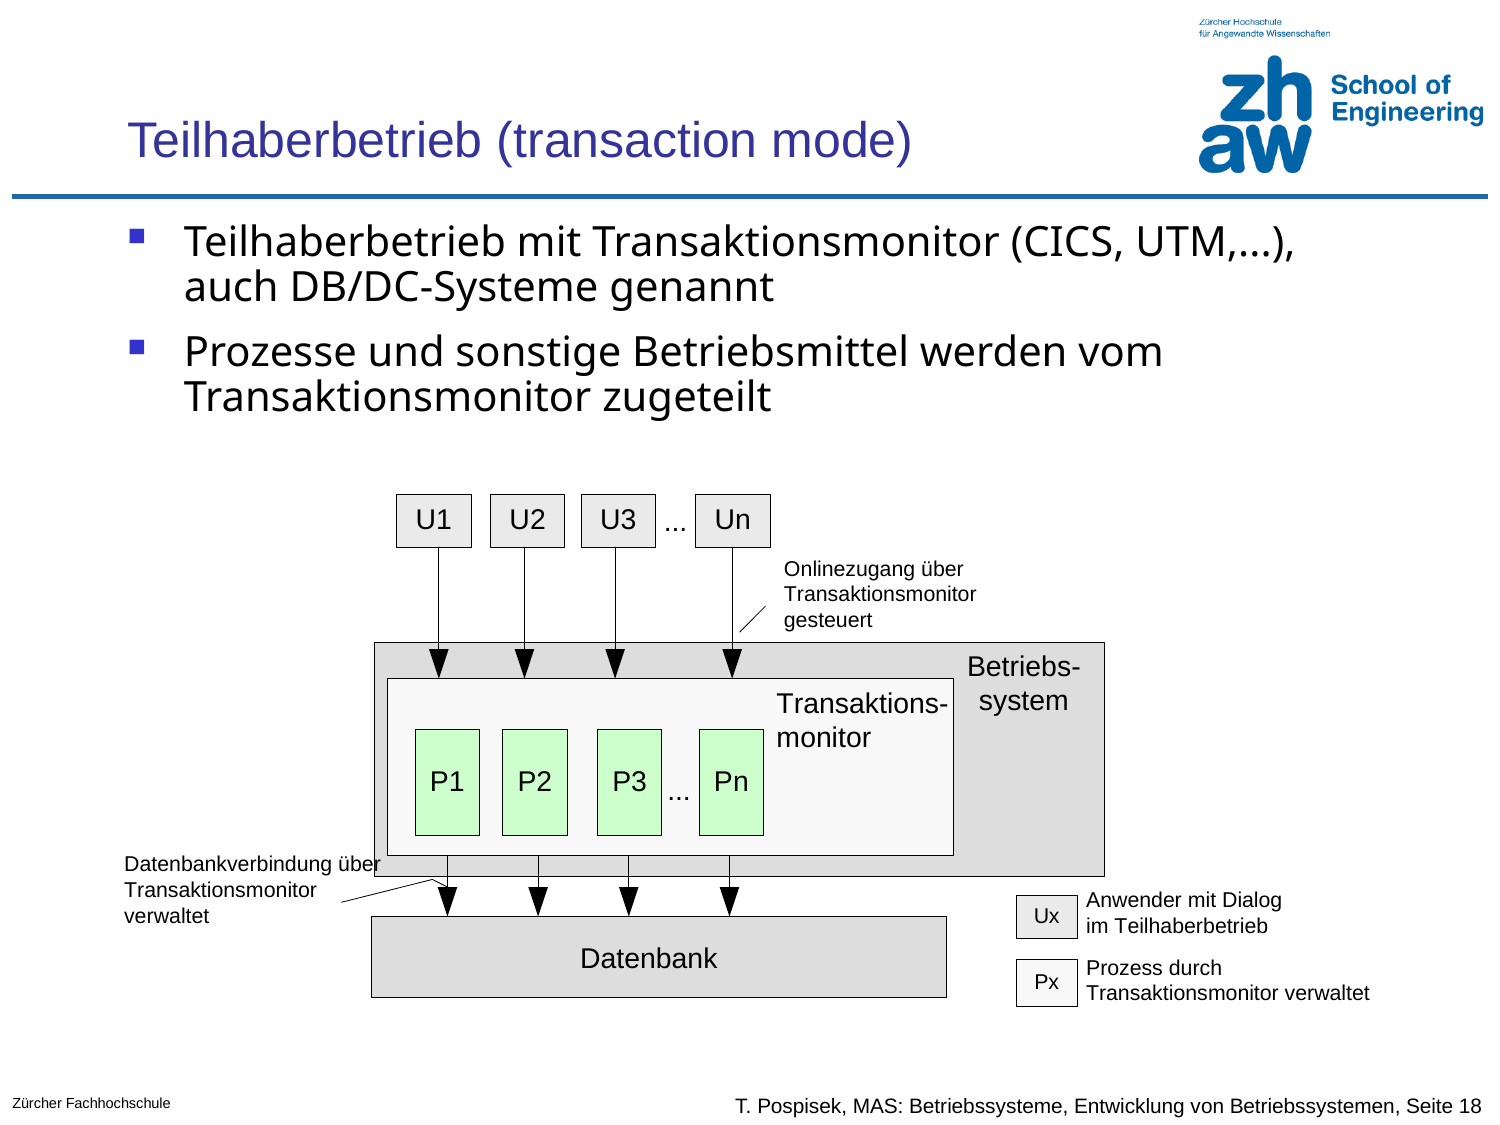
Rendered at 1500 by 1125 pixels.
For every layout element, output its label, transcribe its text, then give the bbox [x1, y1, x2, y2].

picture [35, 487, 1409, 1017]
list Teilhaberbetrieb mit Transaktionsmonitor (CICS, UTM,...), auch DB/DC-Systeme genannt Prozesse und sonstige Betriebsmittel werden vom Transaktionsmonitor zugeteilt [112, 212, 1375, 325]
title Teilhaberbetrieb (transaction mode) [112, 50, 1391, 175]
picture [1199, 19, 1483, 173]
